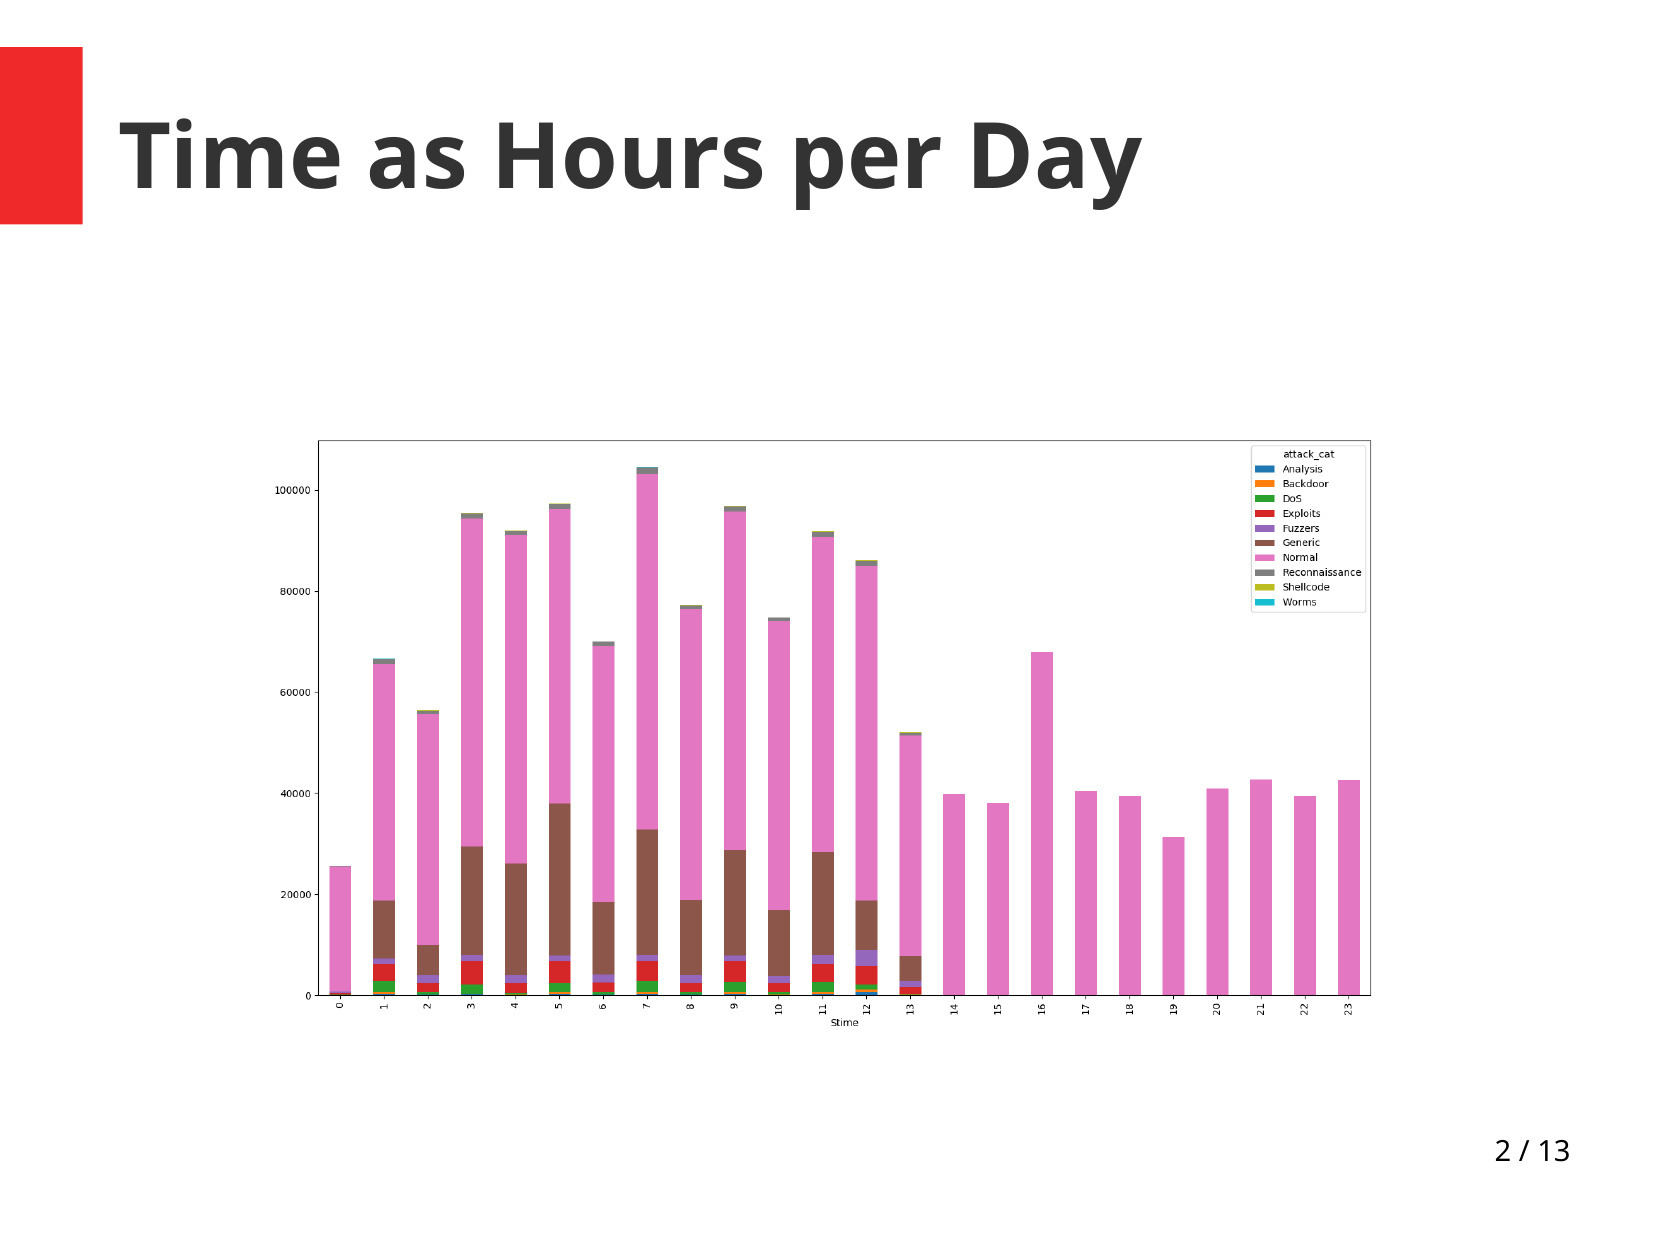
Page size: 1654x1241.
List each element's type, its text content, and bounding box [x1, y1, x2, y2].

title Time as Hours per Day [118, 49, 1571, 257]
picture [148, 354, 1506, 1074]
